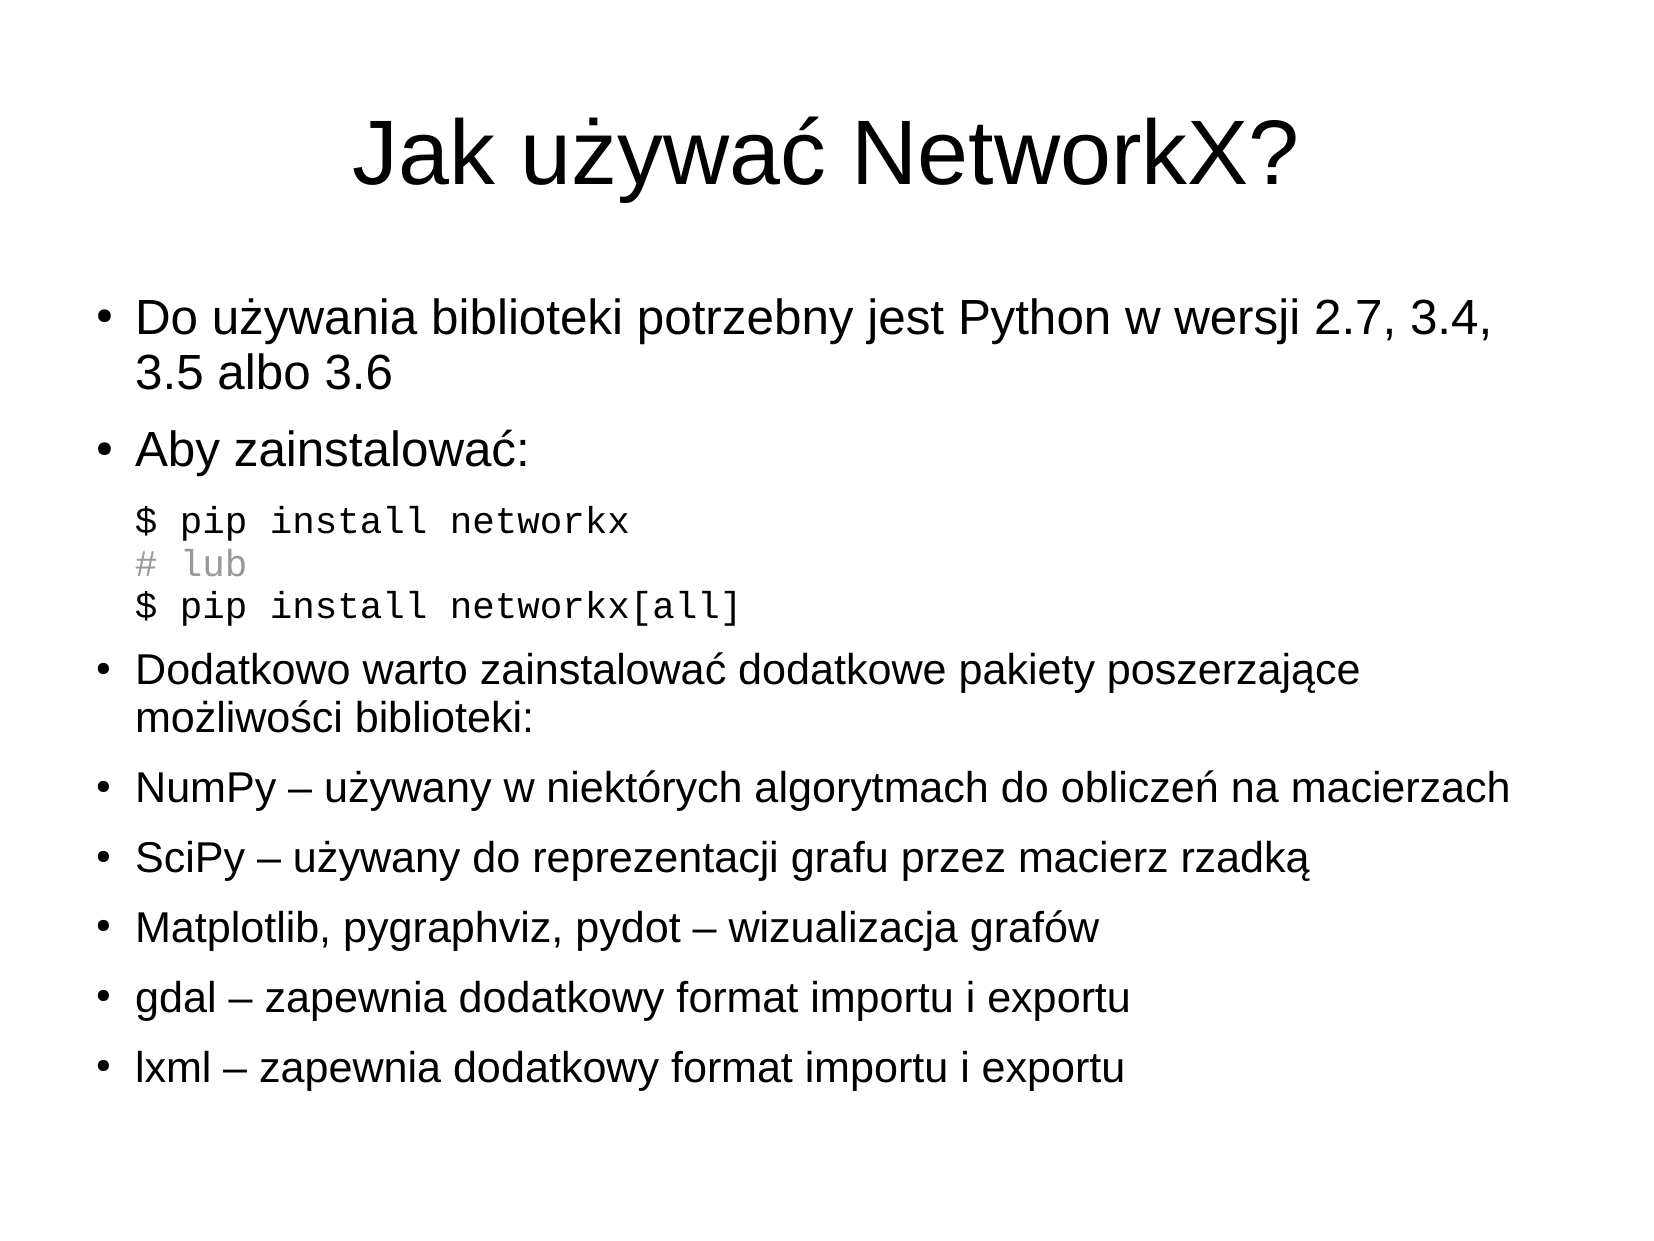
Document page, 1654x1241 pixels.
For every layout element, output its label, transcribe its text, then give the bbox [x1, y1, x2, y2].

list Do używania biblioteki potrzebny jest Python w wersji 2.7, 3.4, 3.5 albo 3.6 Aby zainstalować: Dodatkowo warto zainstalować dodatkowe pakiety poszerzające możliwości biblioteki: NumPy – używany w niektórych algorytmach do obliczeń na macierzach SciPy – używany do reprezentacji grafu przez macierz rzadką Matplotlib, pygraphviz, pydot – wizualizacja grafów gdal – zapewnia dodatkowy format importu i exportu lxml – zapewnia dodatkowy format importu i exportu [82, 290, 1571, 1096]
text_box $ pip install networkx # lub $ pip install networkx[all] [120, 495, 1535, 638]
title Jak używać NetworkX? [82, 49, 1571, 257]
